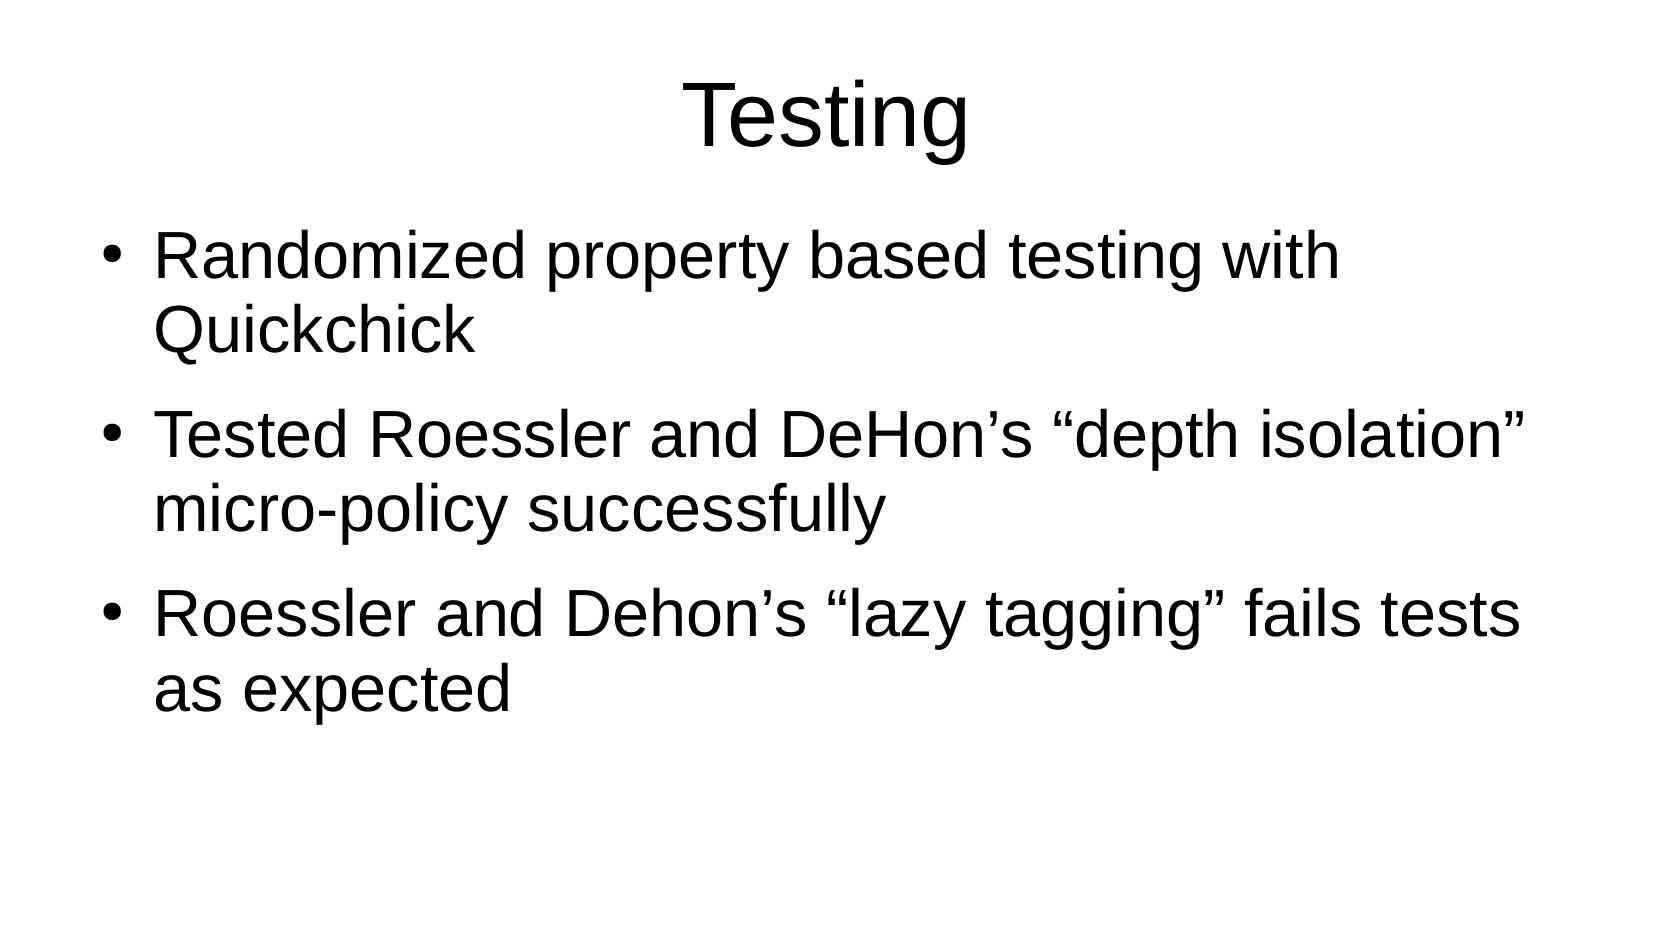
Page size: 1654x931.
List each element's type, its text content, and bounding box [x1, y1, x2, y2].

title Testing [82, 37, 1571, 193]
list Randomized property based testing with Quickchick Tested Roessler and DeHon’s “depth isolation” micro-policy successfully Roessler and Dehon’s “lazy tagging” fails tests as expected [82, 217, 1571, 758]
